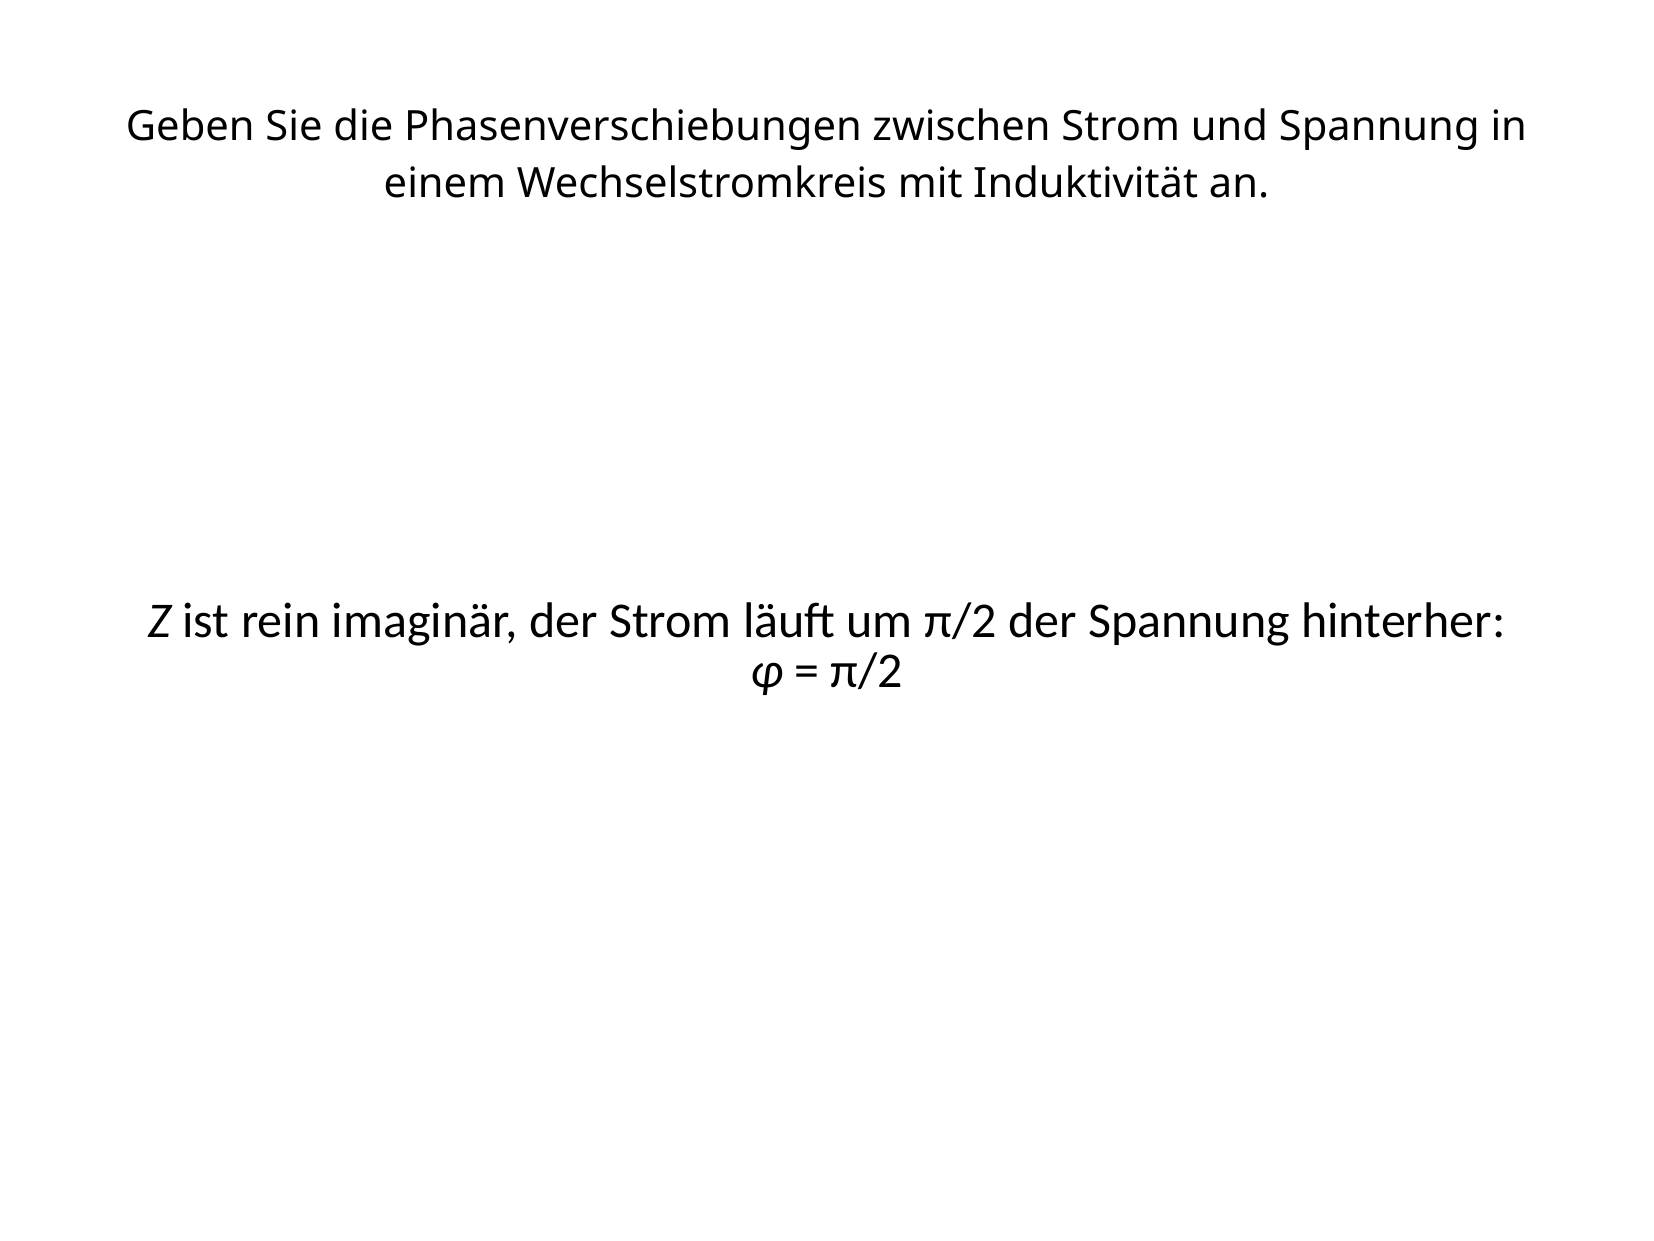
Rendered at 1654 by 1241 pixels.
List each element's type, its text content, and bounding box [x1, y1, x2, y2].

title Geben Sie die Phasenverschiebungen zwischen Strom und Spannung in einem Wechselstromkreis mit Induktivität an. [82, 49, 1571, 257]
subtitle Z ist rein imaginär, der Strom läuft um π/2 der Spannung hinterher: φ = π/2 [82, 290, 1571, 1010]
